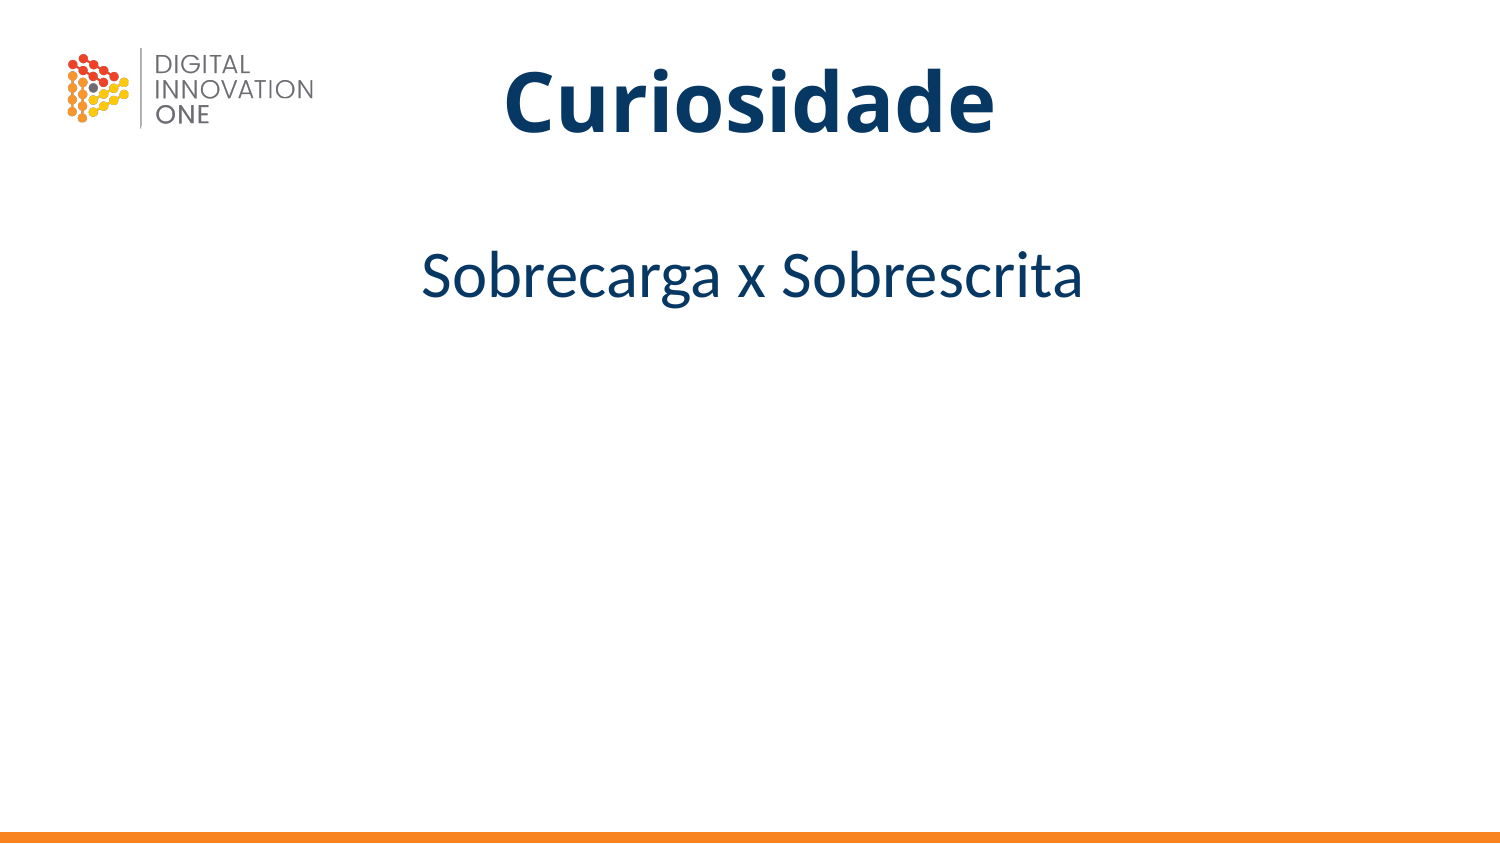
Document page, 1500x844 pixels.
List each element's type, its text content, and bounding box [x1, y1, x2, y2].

text_box Sobrecarga x Sobrescrita [58, 216, 1449, 717]
text_box [0, 832, 1500, 843]
subtitle Curiosidade [51, 50, 1449, 148]
picture [51, 39, 330, 137]
